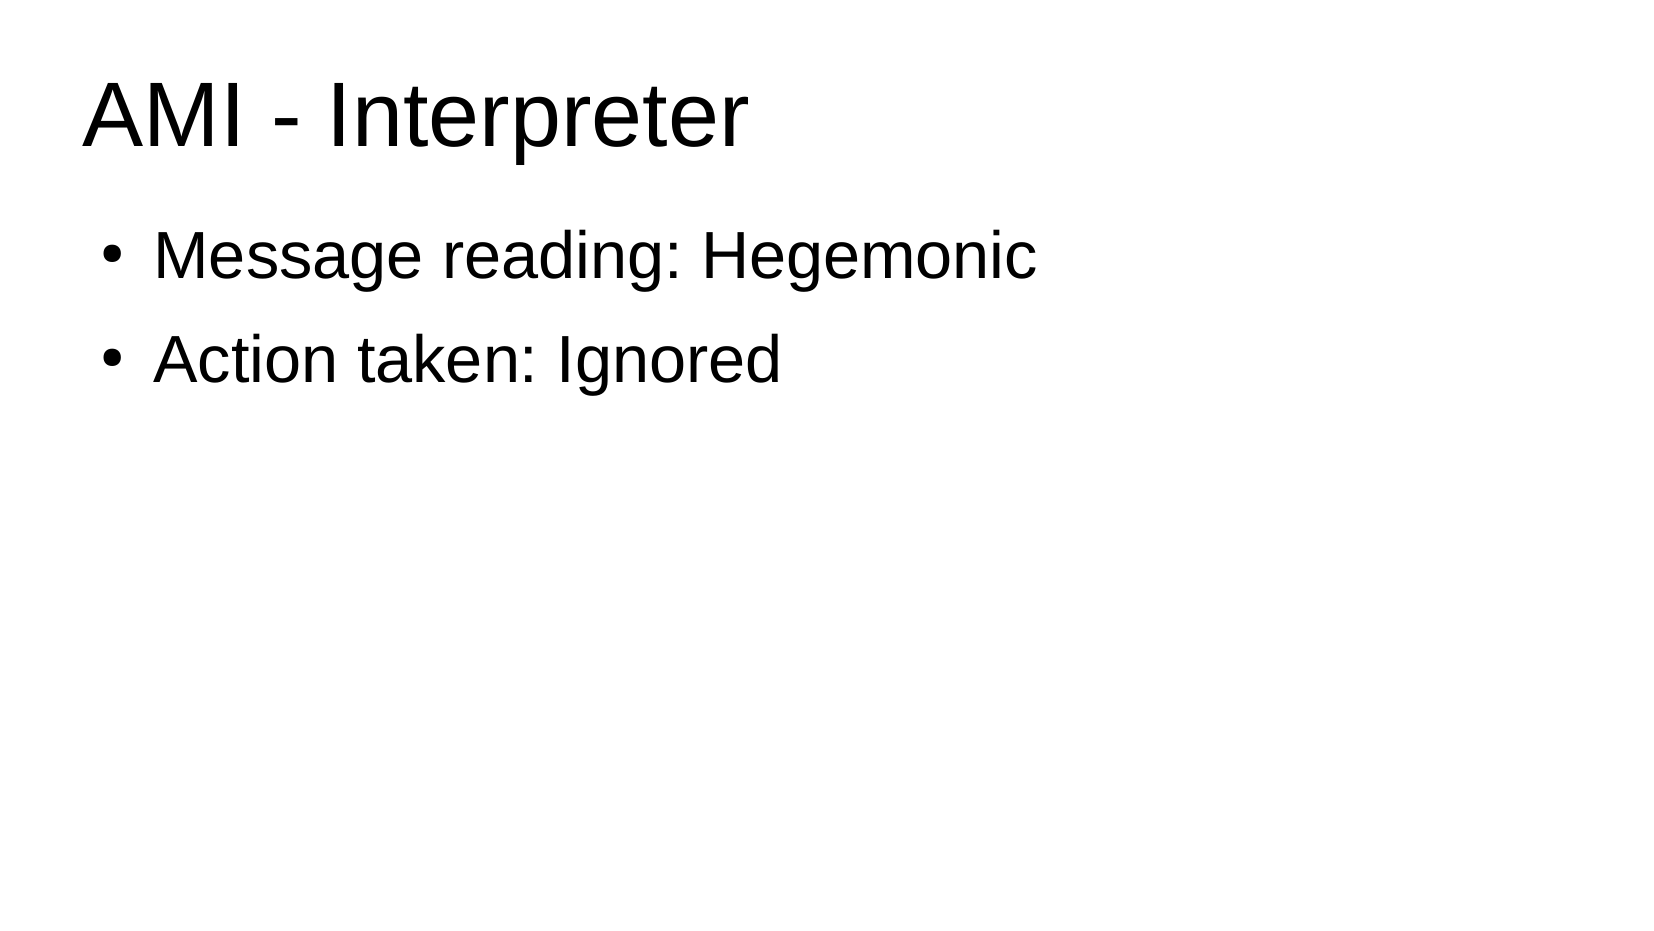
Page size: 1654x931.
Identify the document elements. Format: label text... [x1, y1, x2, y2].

title AMI - Interpreter [82, 37, 1571, 193]
list Message reading: Hegemonic Action taken: Ignored [82, 217, 1571, 758]
